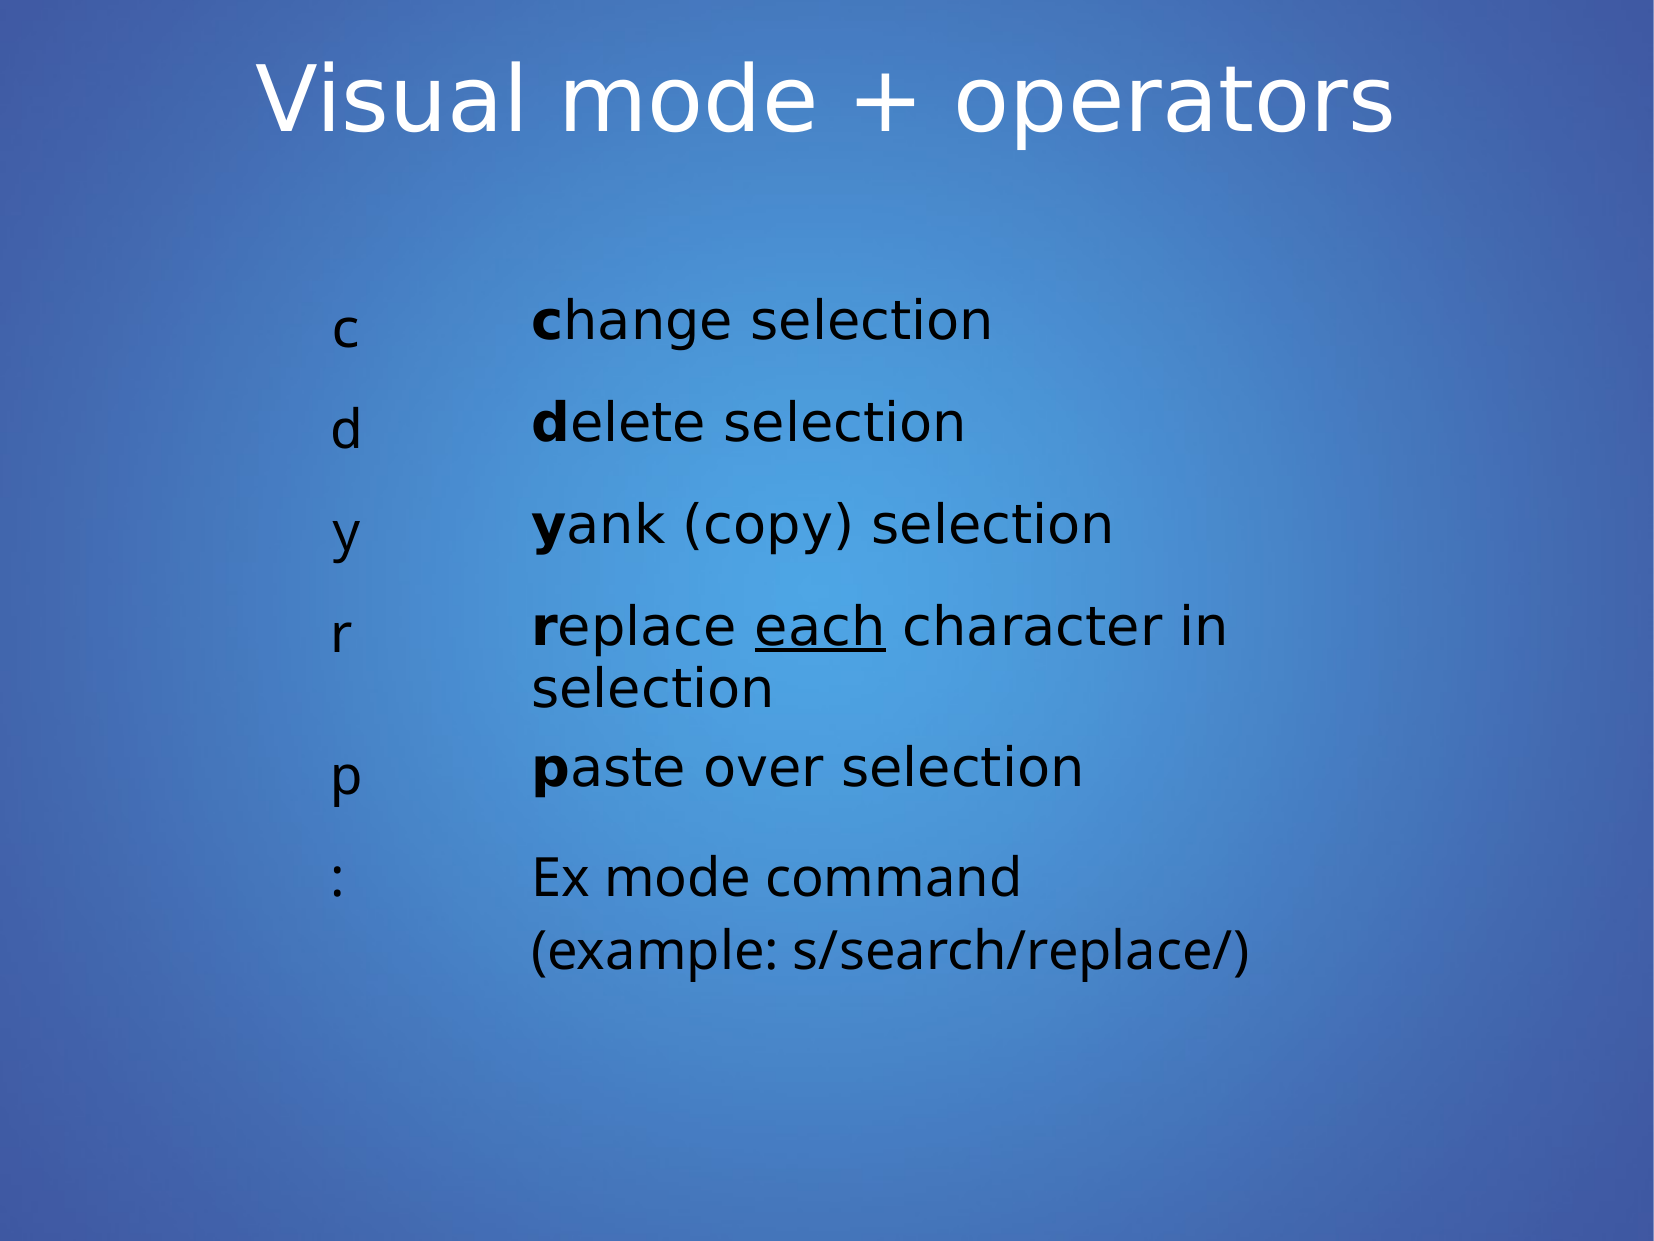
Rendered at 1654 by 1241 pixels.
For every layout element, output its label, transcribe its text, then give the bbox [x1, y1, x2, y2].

table_cell replace each character in selection [516, 587, 1338, 729]
table_cell delete selection [516, 383, 1338, 485]
table_cell Ex mode command (example: s/search/replace/) [516, 830, 1338, 994]
picture [0, 0, 1654, 1241]
table_cell : [315, 830, 516, 994]
table_cell yank (copy) selection [516, 485, 1338, 587]
title Visual mode + operators [82, 23, 1571, 175]
table_cell paste over selection [516, 729, 1338, 830]
table_header c [315, 281, 516, 383]
table_cell r [315, 587, 516, 729]
table_cell p [315, 729, 516, 830]
table_cell d [315, 383, 516, 485]
table_header change selection [516, 281, 1338, 383]
table_cell y [315, 485, 516, 587]
